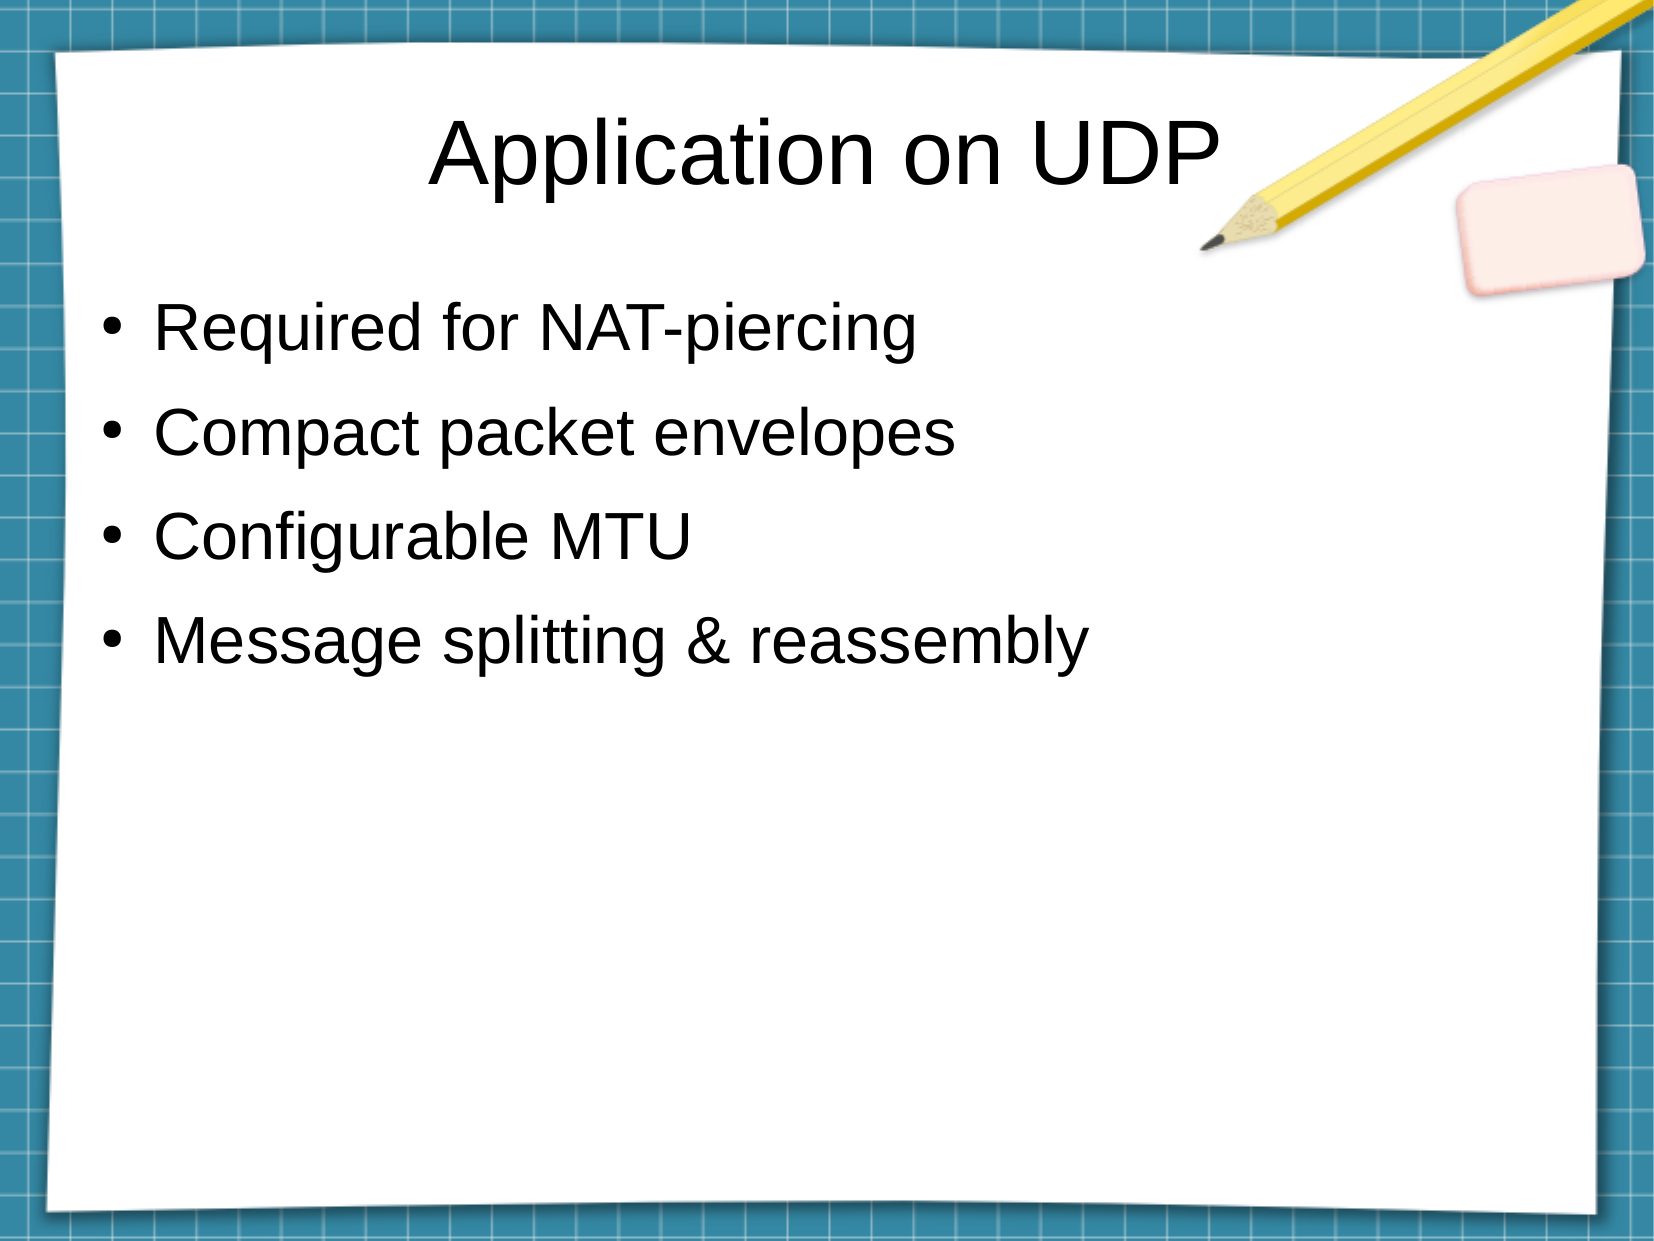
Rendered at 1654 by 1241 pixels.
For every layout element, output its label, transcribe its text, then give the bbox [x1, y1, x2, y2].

title Application on UDP [82, 49, 1571, 257]
list Required for NAT-piercing Compact packet envelopes Configurable MTU Message splitting & reassembly [82, 290, 1571, 1010]
picture [0, 0, 1654, 1241]
